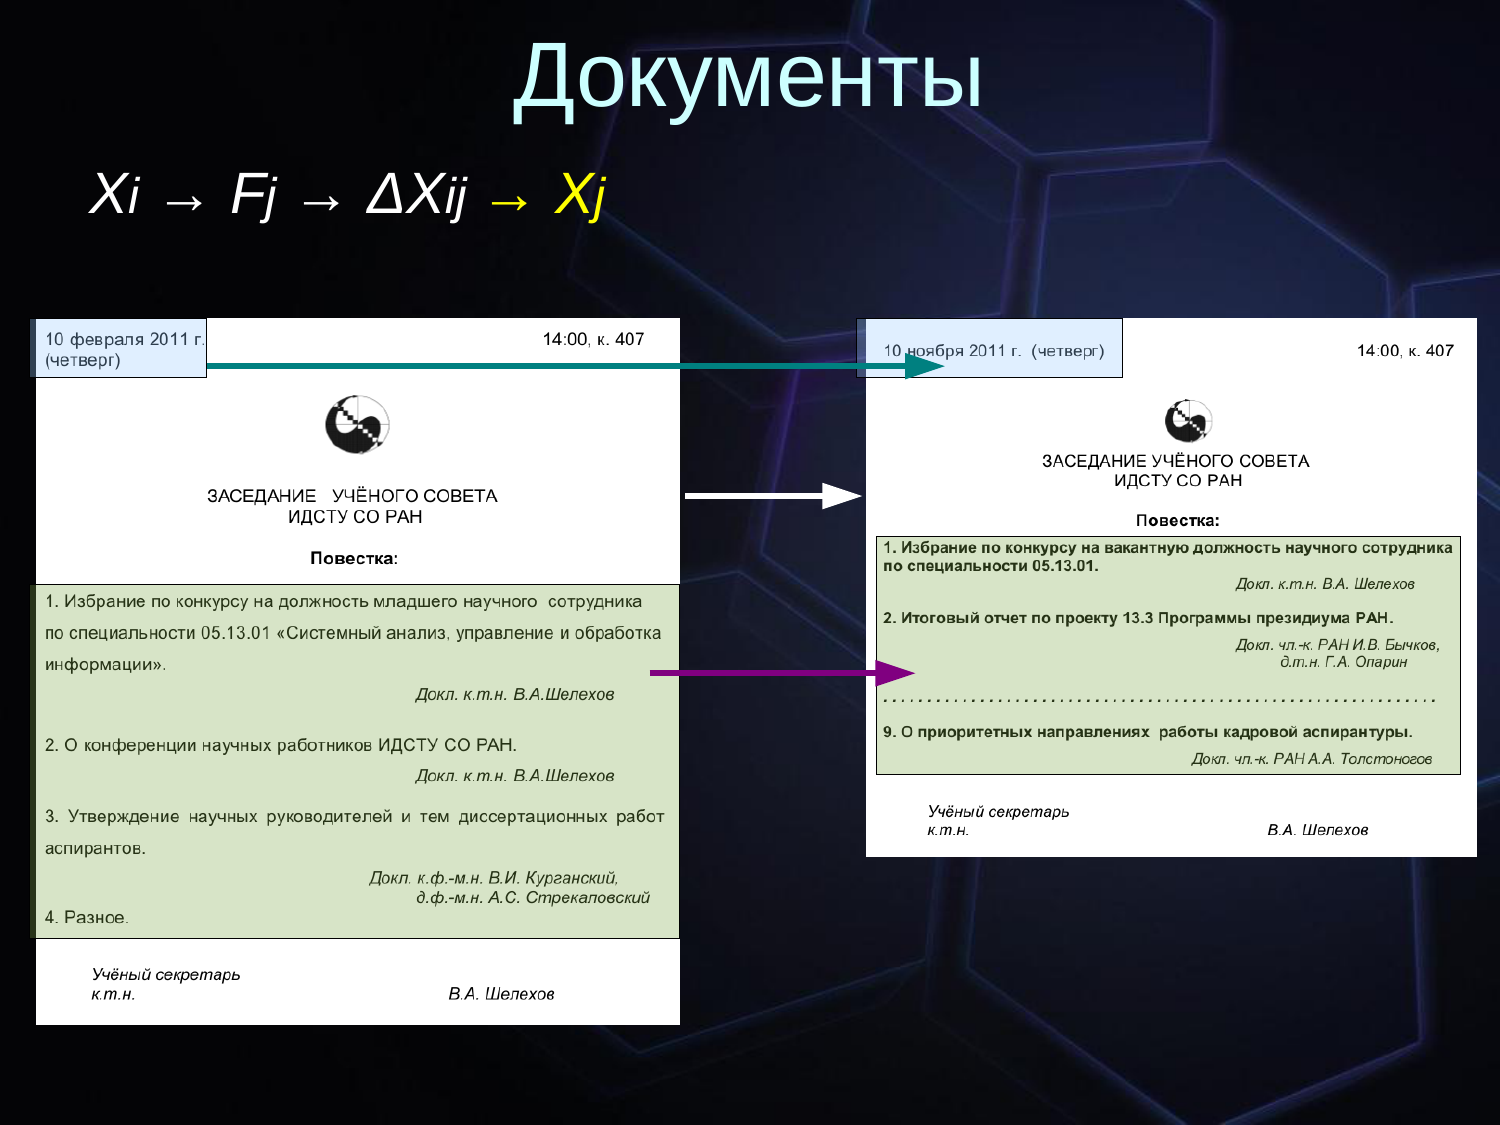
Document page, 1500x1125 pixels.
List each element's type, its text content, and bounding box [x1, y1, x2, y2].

text_box Xi → Fj → ΔXij → Xj [74, 147, 621, 234]
text_box [29, 584, 680, 939]
picture [0, 0, 1500, 1125]
text_box [876, 536, 1461, 775]
text_box [856, 318, 1123, 378]
title Документы [75, 6, 1425, 133]
text_box [856, 369, 905, 378]
text_box [29, 318, 207, 378]
